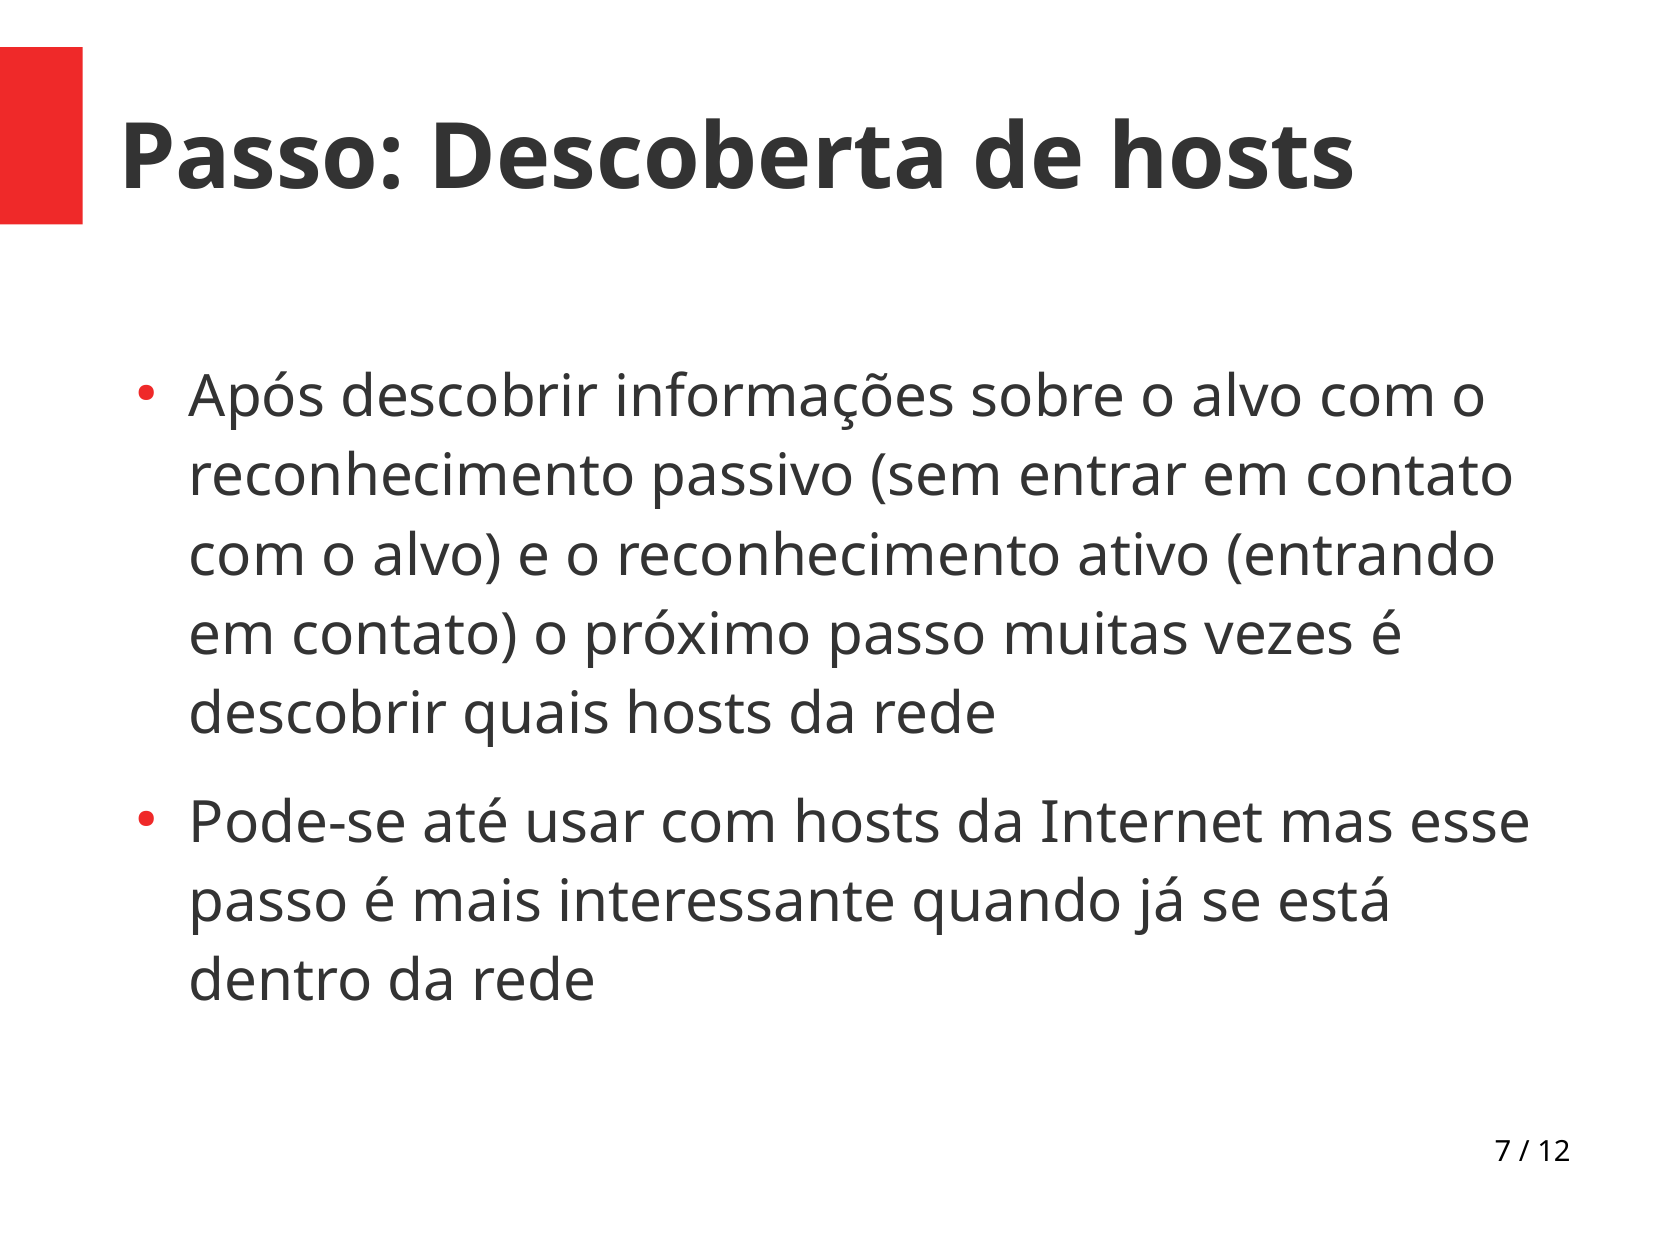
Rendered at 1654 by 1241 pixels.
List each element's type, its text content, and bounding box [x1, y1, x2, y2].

title Passo: Descoberta de hosts [118, 49, 1571, 257]
list Após descobrir informações sobre o alvo com o reconhecimento passivo (sem entrar em contato com o alvo) e o reconhecimento ativo (entrando em contato) o próximo passo muitas vezes é descobrir quais hosts da rede Pode-se até usar com hosts da Internet mas esse passo é mais interessante quando já se está dentro da rede [118, 354, 1536, 1074]
